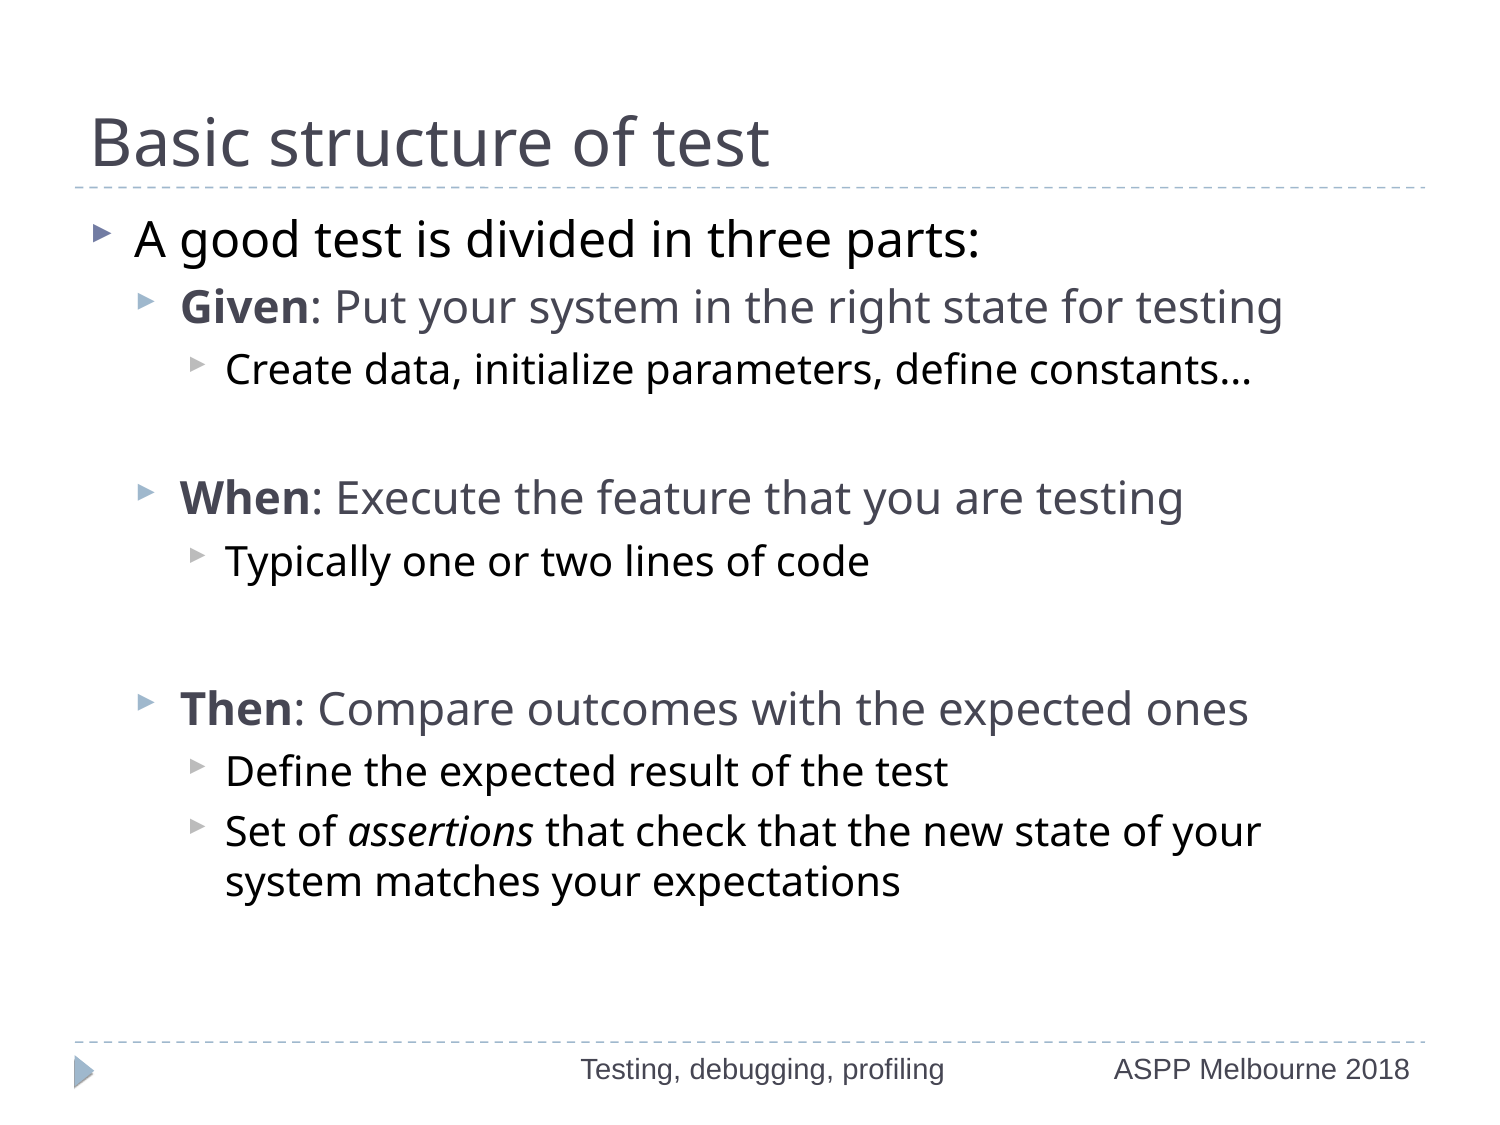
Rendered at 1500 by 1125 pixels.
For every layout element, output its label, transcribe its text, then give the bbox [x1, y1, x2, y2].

footer Testing, debugging, profiling [475, 1042, 1051, 1103]
list A good test is divided in three parts: Given: Put your system in the right state for testing Create data, initialize parameters, define constants… When: Execute the feature that you are testing Typically one or two lines of code Then: Compare outcomes with the expected ones Define the expected result of the test Set of assertions that check that the new state of your system matches your expectations [75, 200, 1425, 1010]
title Basic structure of test [75, 24, 1425, 188]
slide_number ASPP Melbourne 2018 [1051, 1042, 1426, 1103]
